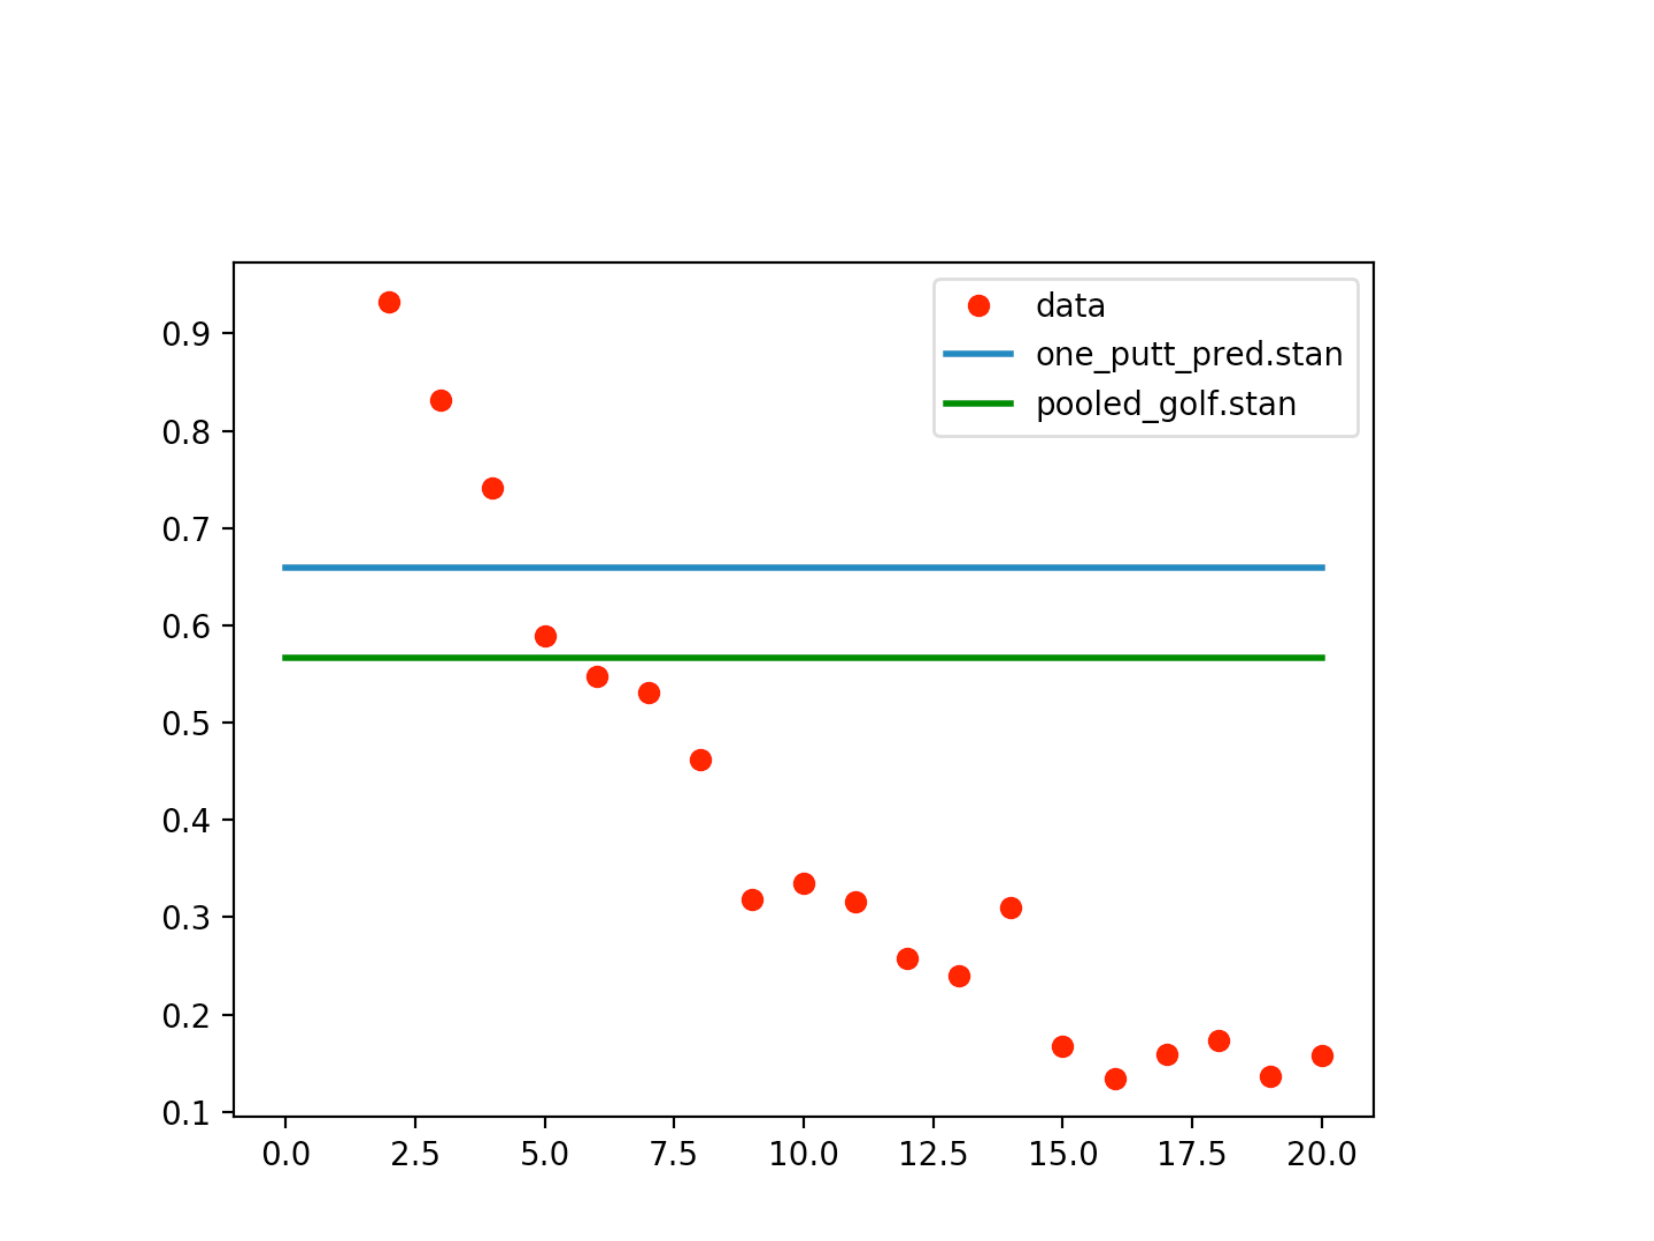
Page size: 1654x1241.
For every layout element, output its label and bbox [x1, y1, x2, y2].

picture [135, 162, 1445, 1201]
